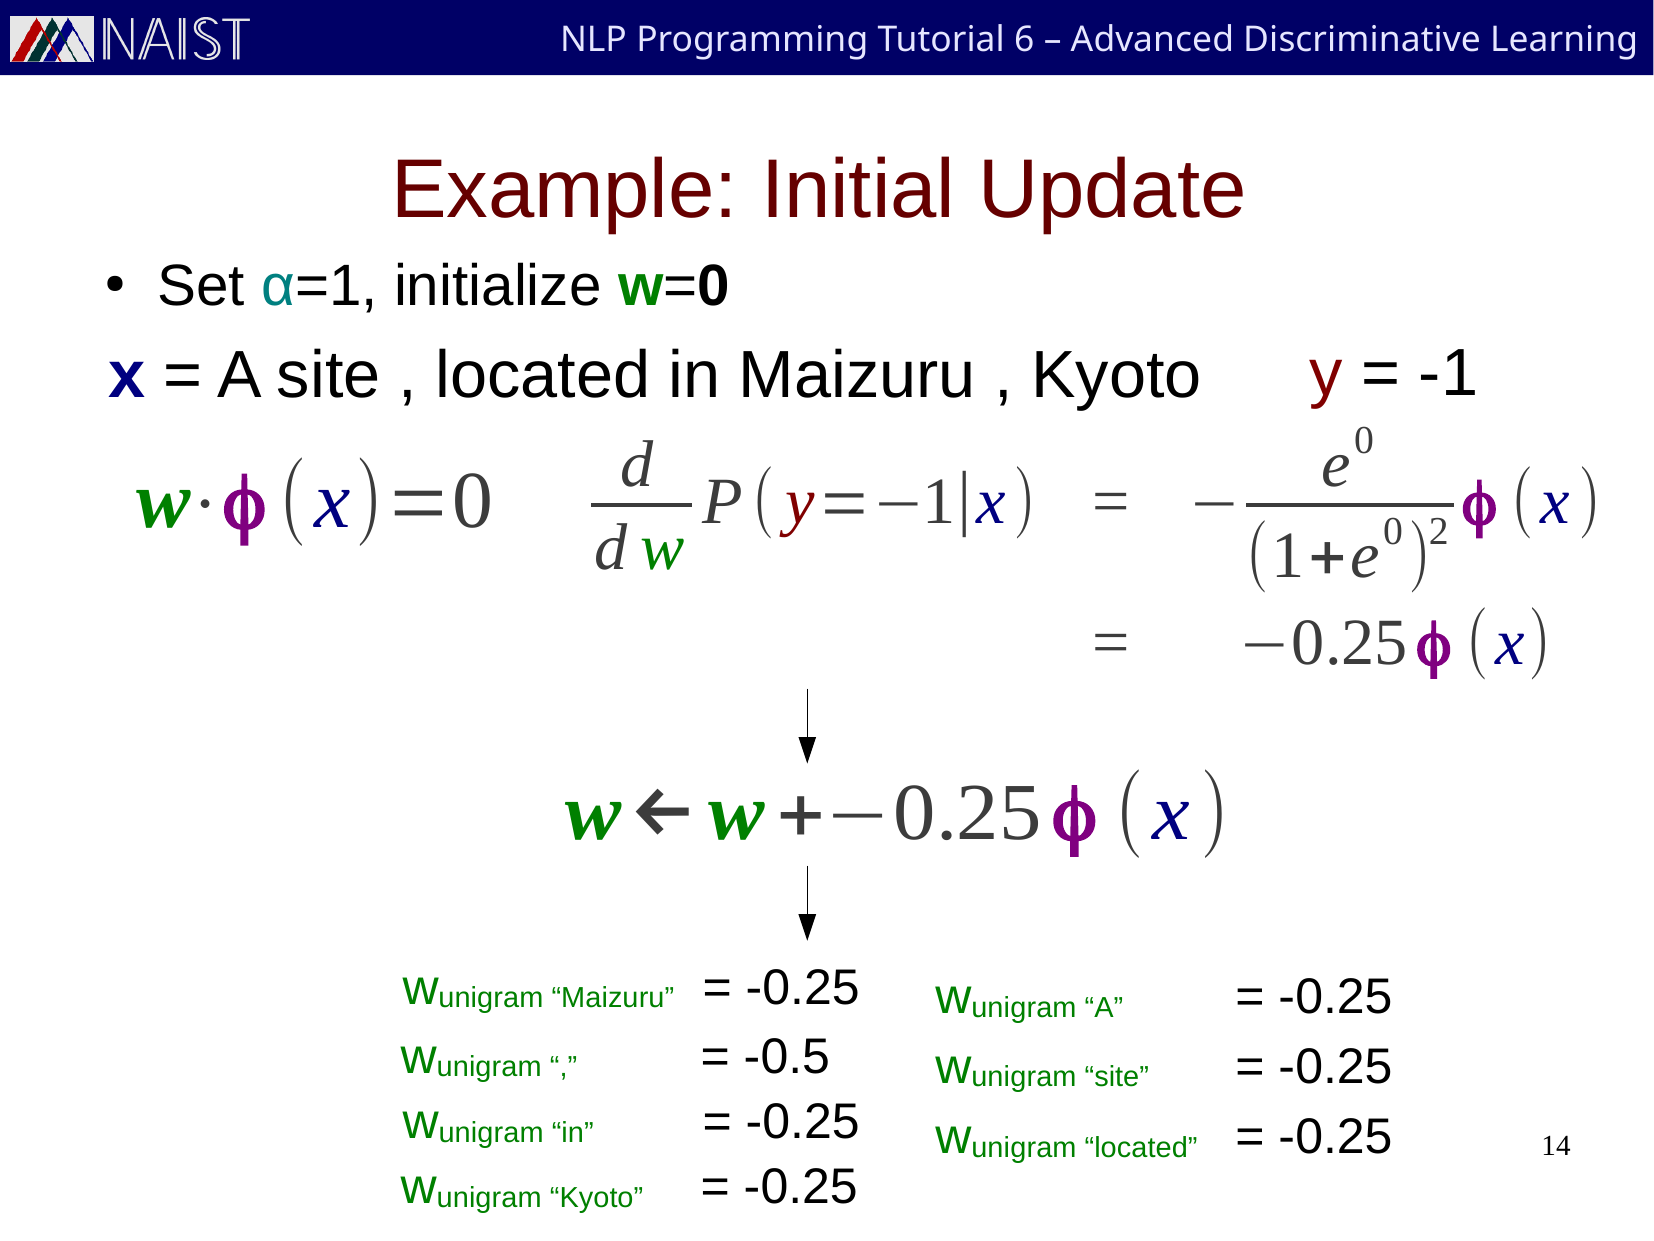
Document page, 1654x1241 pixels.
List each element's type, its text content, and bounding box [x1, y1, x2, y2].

text_box wunigram “Maizuru” = -0.25 [387, 951, 875, 1039]
text_box wunigram “,” = -0.5 [385, 1020, 846, 1108]
text_box x = A site , located in Maizuru , Kyoto [93, 329, 1221, 420]
text_box y = -1 [1294, 327, 1494, 412]
chart [570, 412, 1616, 683]
text_box wunigram “A” = -0.25 [920, 961, 1408, 1030]
title Example: Initial Update [75, 92, 1564, 285]
text_box wunigram “in” = -0.25 [387, 1086, 875, 1174]
text_box wunigram “site” = -0.25 [920, 1030, 1408, 1101]
picture [102, 17, 251, 60]
list Set α=1, initialize w=0 [86, 252, 1576, 1072]
text_box wunigram “located” = -0.25 [920, 1101, 1408, 1189]
chart [538, 763, 1249, 861]
chart [110, 452, 517, 550]
text_box wunigram “Kyoto” = -0.25 [385, 1150, 873, 1239]
picture [10, 16, 94, 62]
